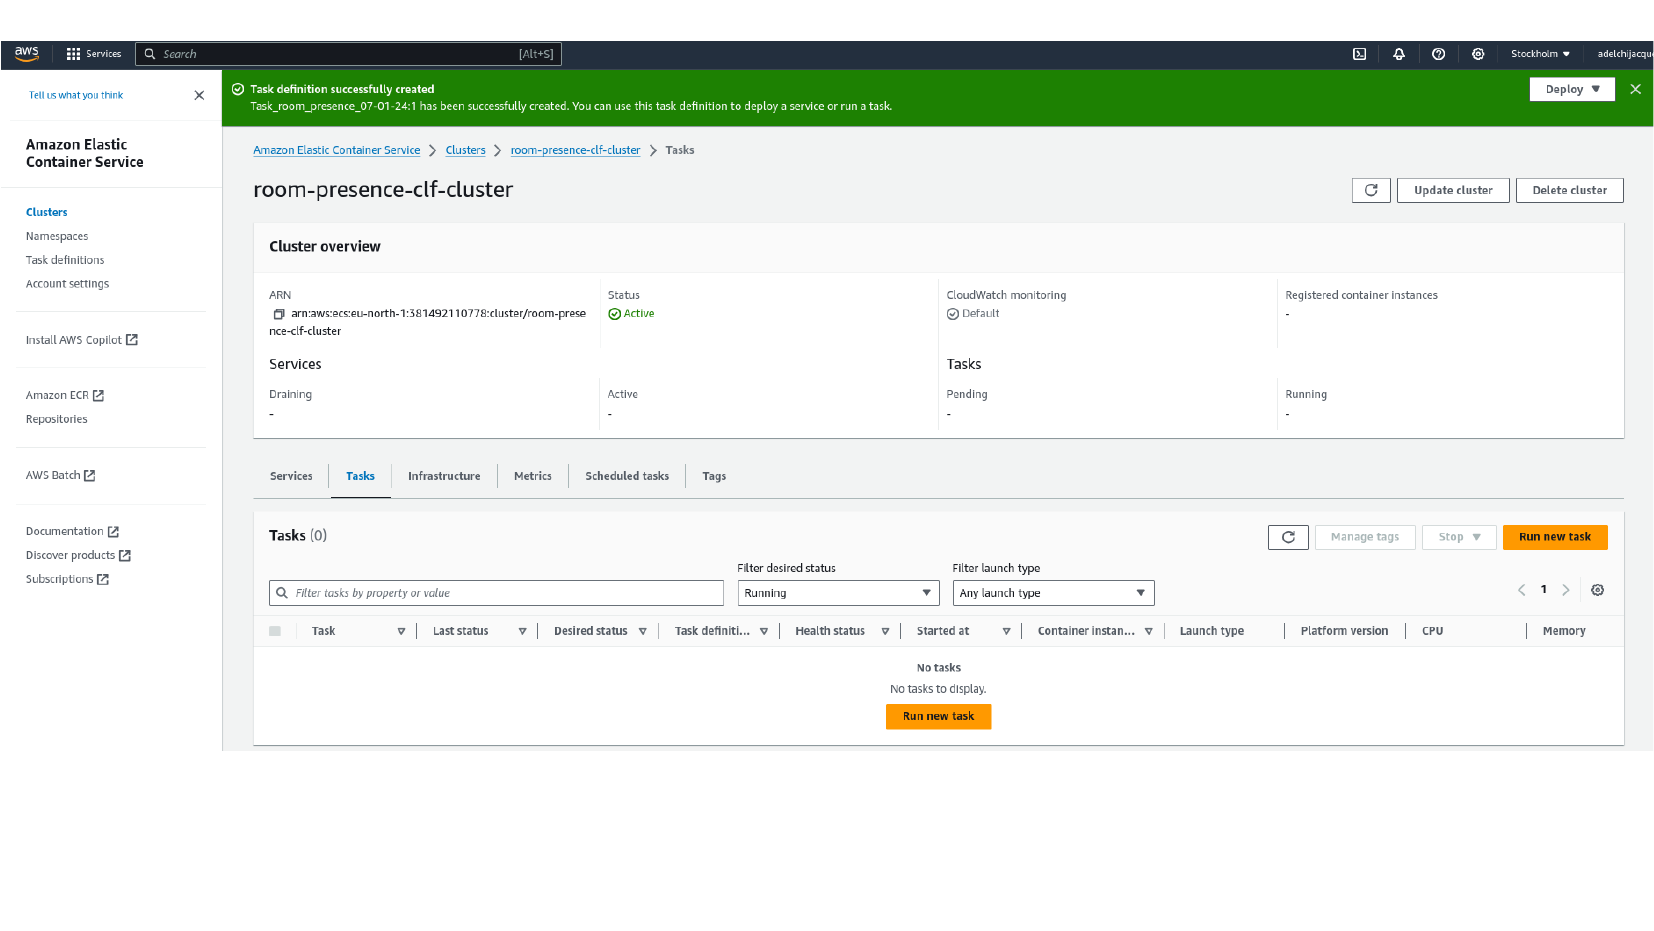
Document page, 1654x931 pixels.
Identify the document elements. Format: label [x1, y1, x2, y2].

picture [1, 41, 1654, 751]
